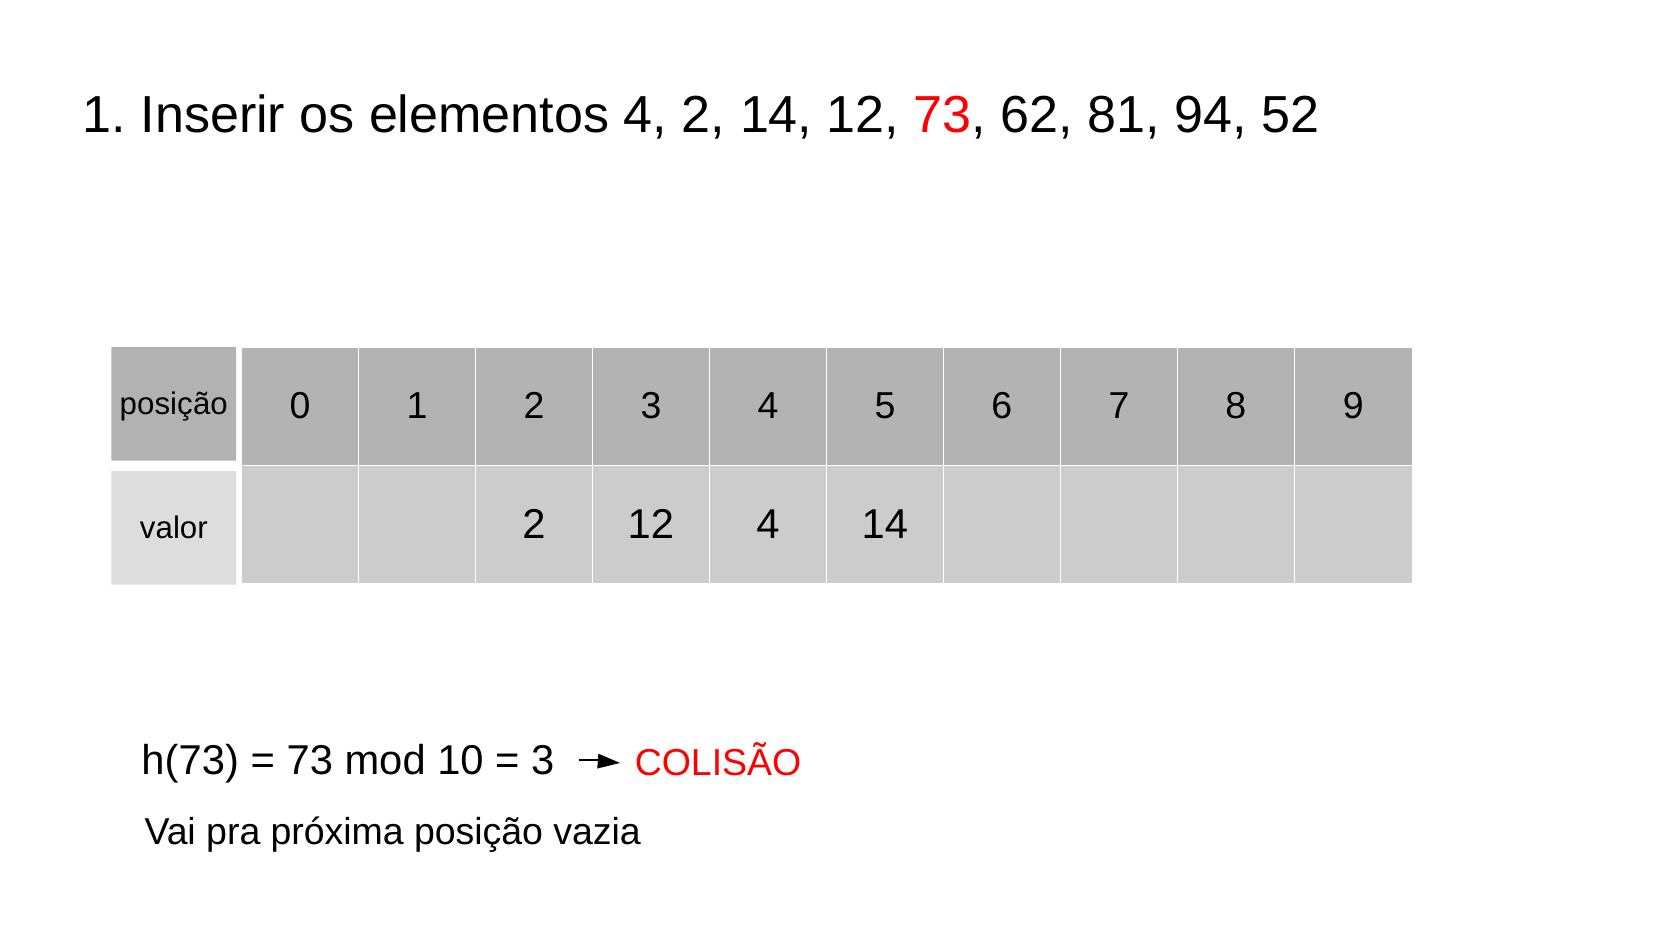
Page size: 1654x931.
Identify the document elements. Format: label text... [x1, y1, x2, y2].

table_header 9 [1295, 348, 1412, 465]
table_header 6 [944, 348, 1060, 465]
table_cell [1061, 466, 1177, 583]
table_header 8 [1178, 348, 1294, 465]
text_box valor [111, 471, 237, 585]
title 1. Inserir os elementos 4, 2, 14, 12, 73, 62, 81, 94, 52 [82, 37, 1571, 193]
table_cell 2 [476, 466, 592, 583]
text_box posição [111, 347, 237, 461]
table_cell [944, 466, 1060, 583]
table_header 1 [359, 348, 475, 465]
table_header 3 [593, 348, 709, 465]
text_box COLISÃO [620, 734, 817, 792]
table_cell 14 [827, 466, 943, 583]
table_header 2 [476, 348, 592, 465]
table_header 0 [242, 348, 358, 465]
table_header 5 [827, 348, 943, 465]
table_cell [359, 466, 475, 583]
table_cell [242, 466, 358, 583]
table_header 7 [1061, 348, 1177, 465]
table_cell [1178, 466, 1294, 583]
table_cell 4 [710, 466, 826, 583]
text_box Vai pra próxima posição vazia [129, 803, 733, 902]
table_cell 12 [593, 466, 709, 583]
table_cell [1295, 466, 1412, 583]
text_box h(73) = 73 mod 10 = 3 [126, 729, 579, 791]
table_header 4 [710, 348, 826, 465]
